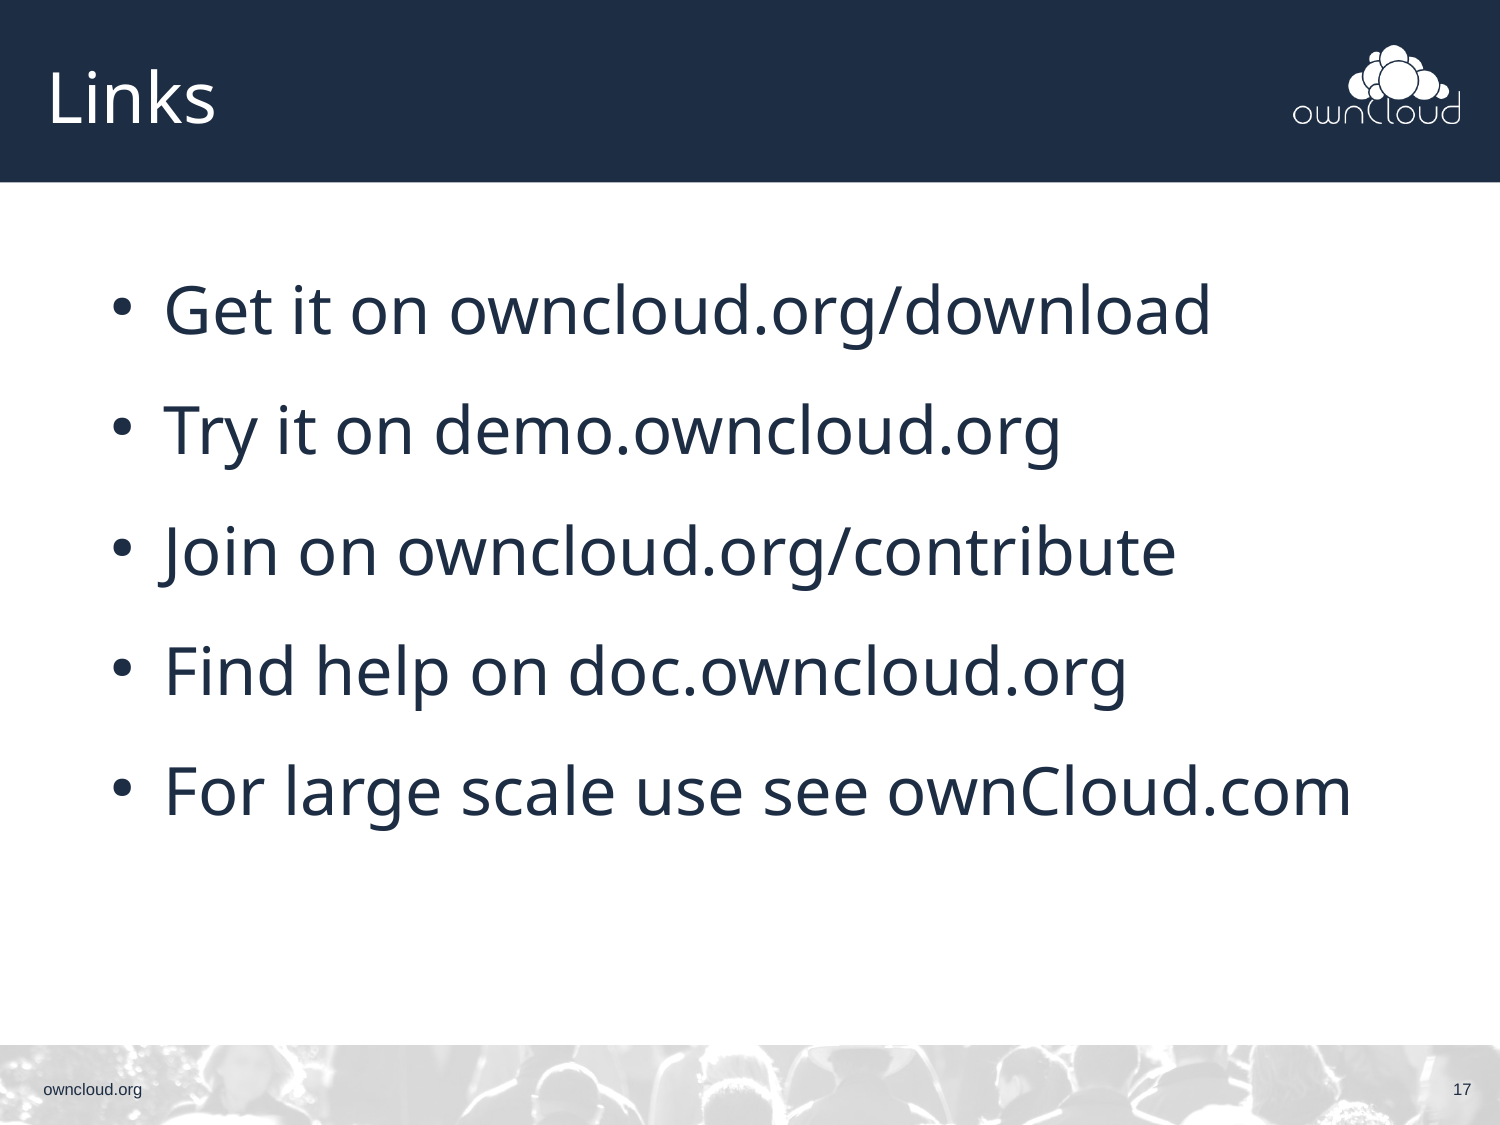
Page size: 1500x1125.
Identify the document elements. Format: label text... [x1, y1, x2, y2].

title Links [46, 5, 1258, 187]
picture [0, 1045, 1500, 1125]
picture [1293, 45, 1460, 124]
list Get it on owncloud.org/download Try it on demo.owncloud.org Join on owncloud.org/contribute Find help on doc.owncloud.org For large scale use see ownCloud.com [75, 263, 1425, 916]
